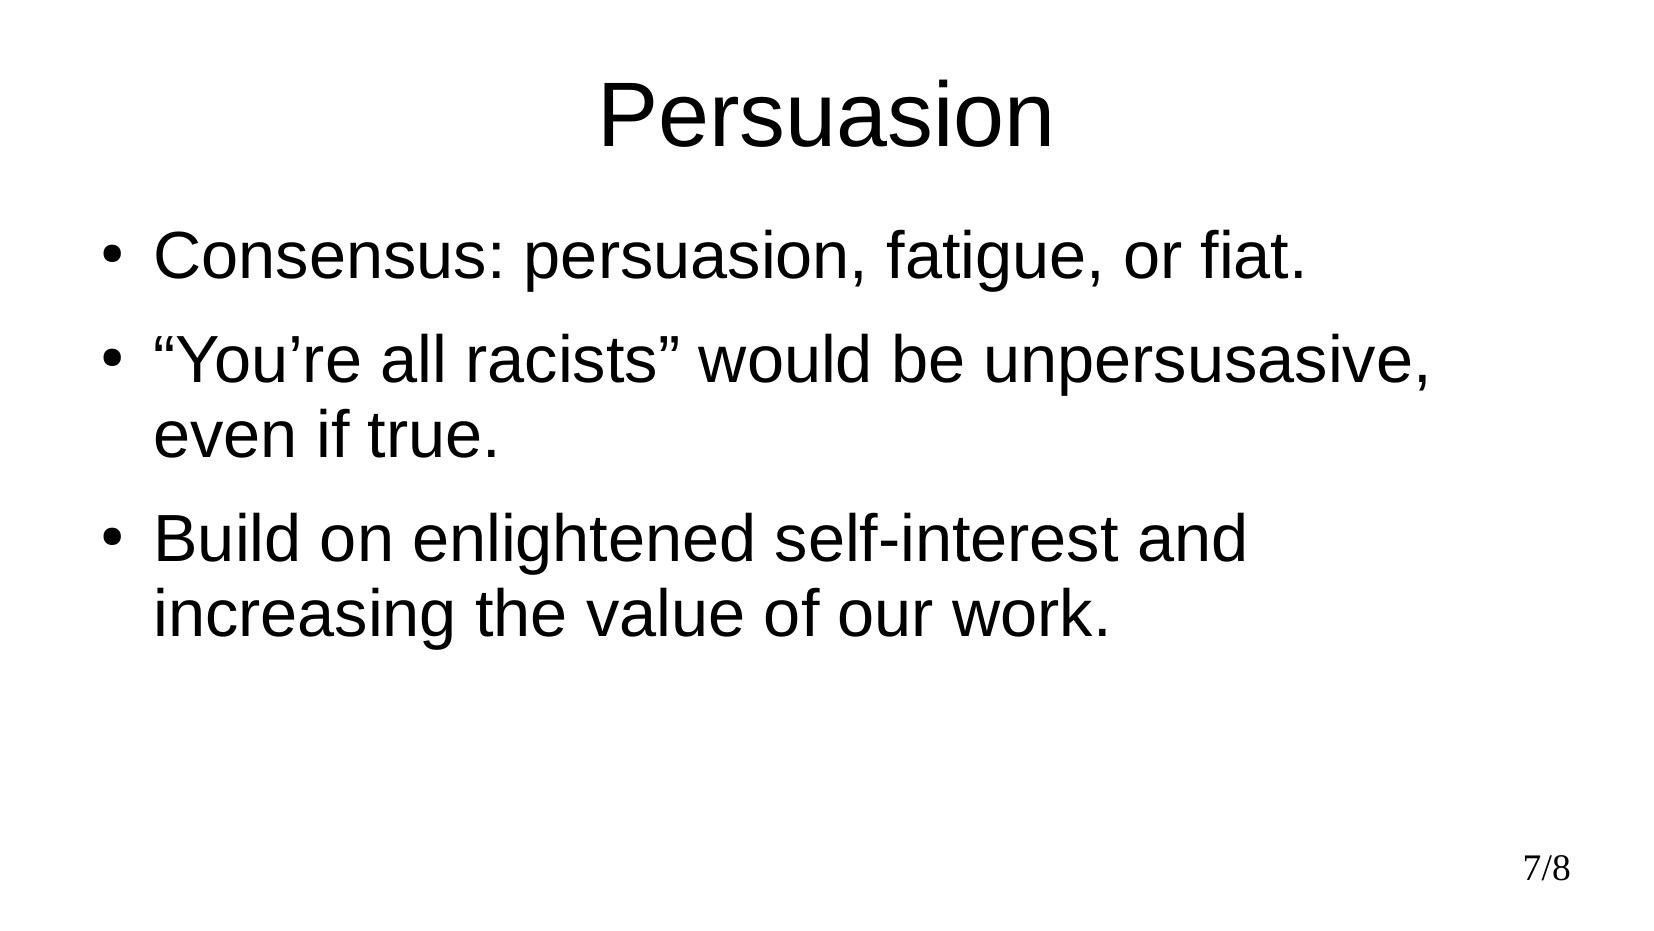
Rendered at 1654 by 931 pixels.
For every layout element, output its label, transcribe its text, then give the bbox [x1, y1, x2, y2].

title Persuasion [82, 37, 1571, 193]
list Consensus: persuasion, fatigue, or fiat. “You’re all racists” would be unpersusasive, even if true. Build on enlightened self-interest and increasing the value of our work. [82, 217, 1571, 758]
